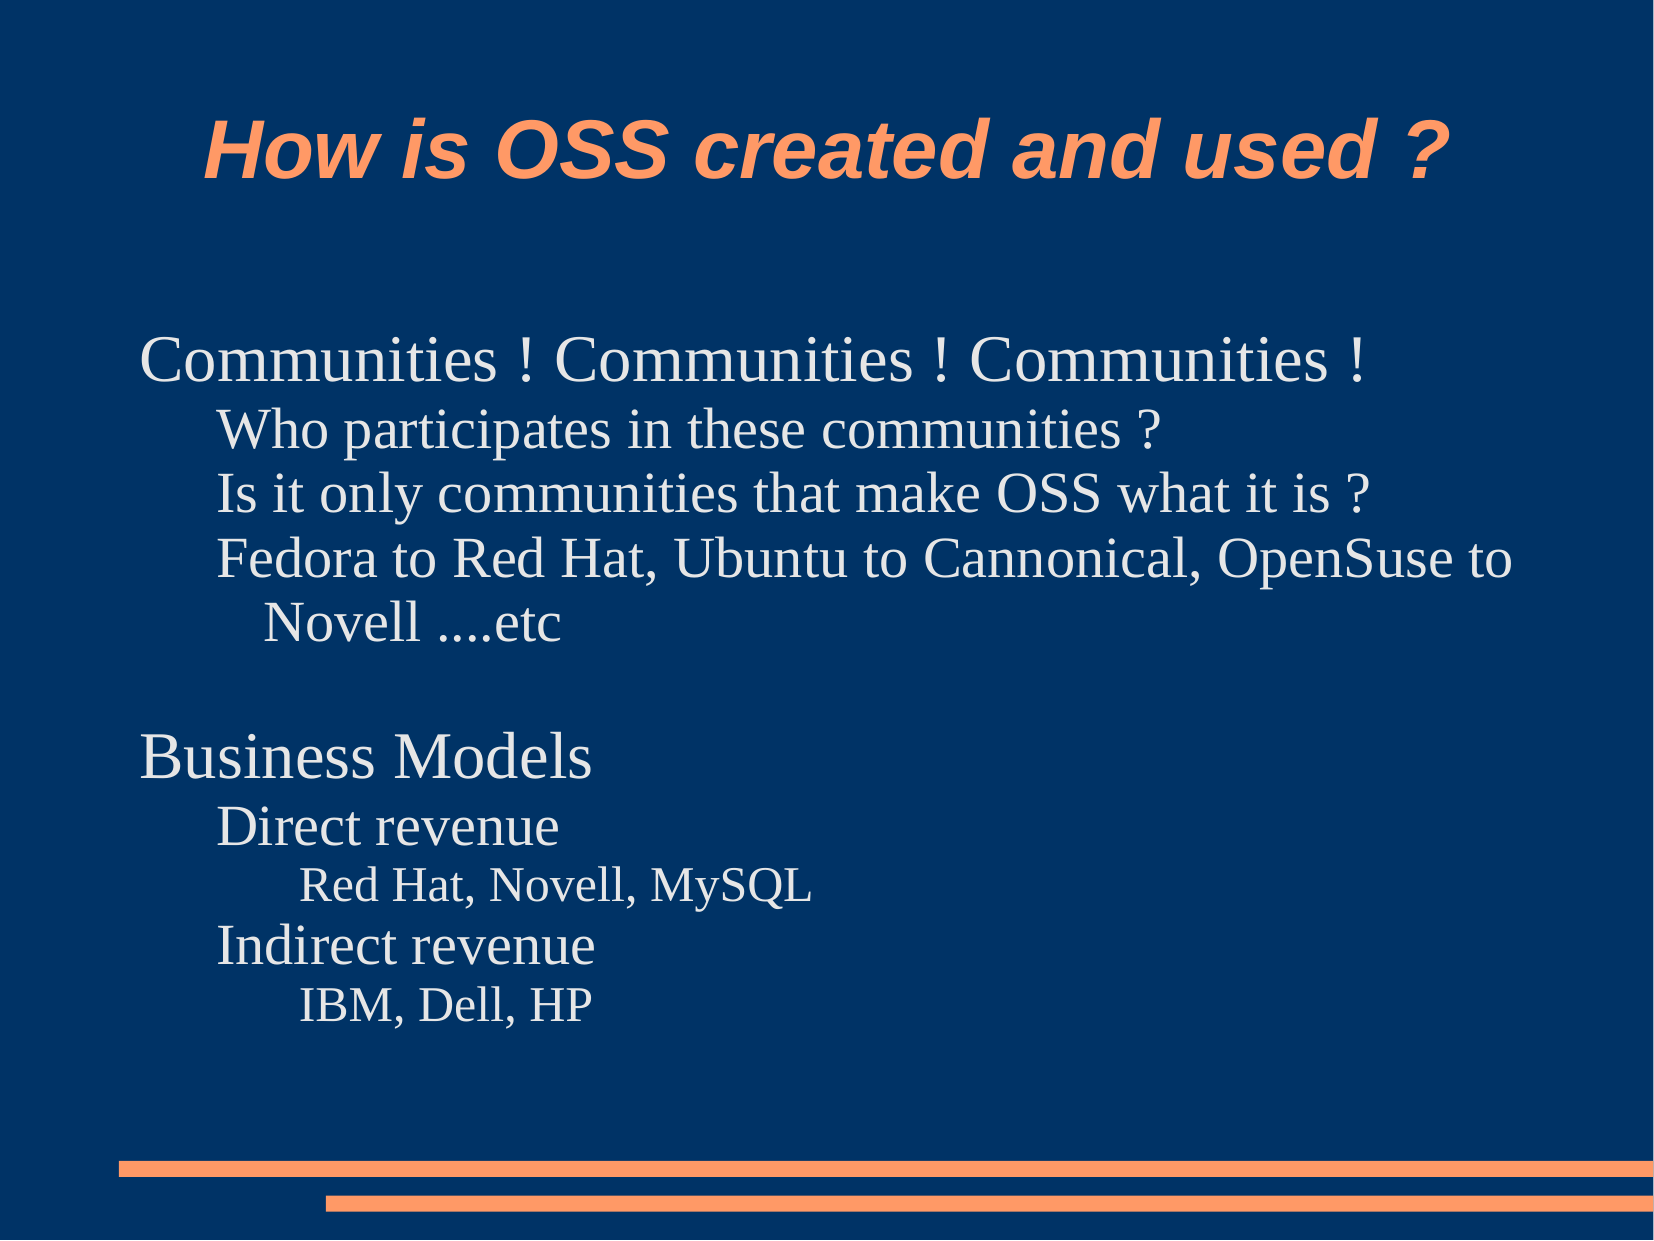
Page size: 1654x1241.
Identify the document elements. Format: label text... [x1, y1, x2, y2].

title How is OSS created and used ? [121, 53, 1534, 247]
list Communities ! Communities ! Communities ! Who participates in these communities ? Is it only communities that make OSS what it is ? Fedora to Red Hat, Ubuntu to Cannonical, OpenSuse to Novell ....etc Business Models Direct revenue Red Hat, Novell, MySQL Indirect revenue IBM, Dell, HP [121, 322, 1561, 1118]
